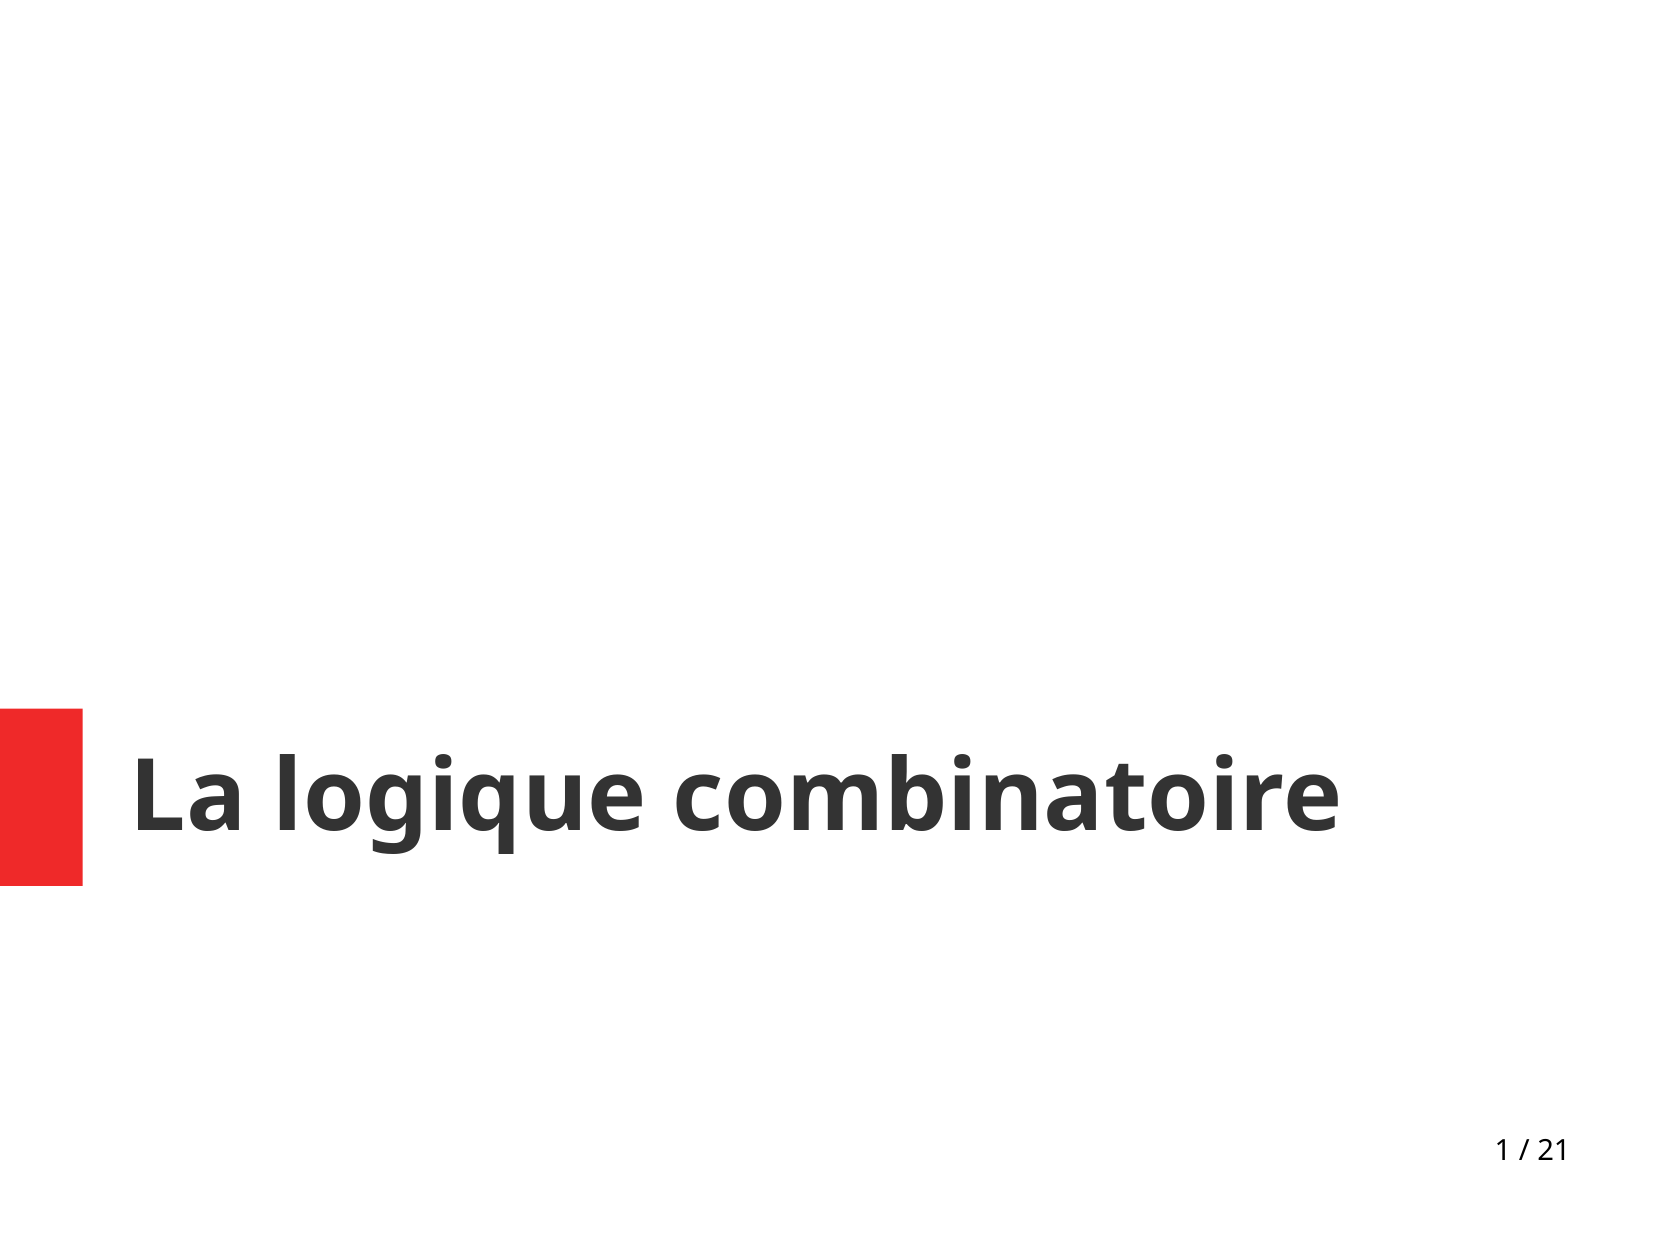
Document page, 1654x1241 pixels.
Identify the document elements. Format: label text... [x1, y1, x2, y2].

title La logique combinatoire [129, 673, 1536, 910]
